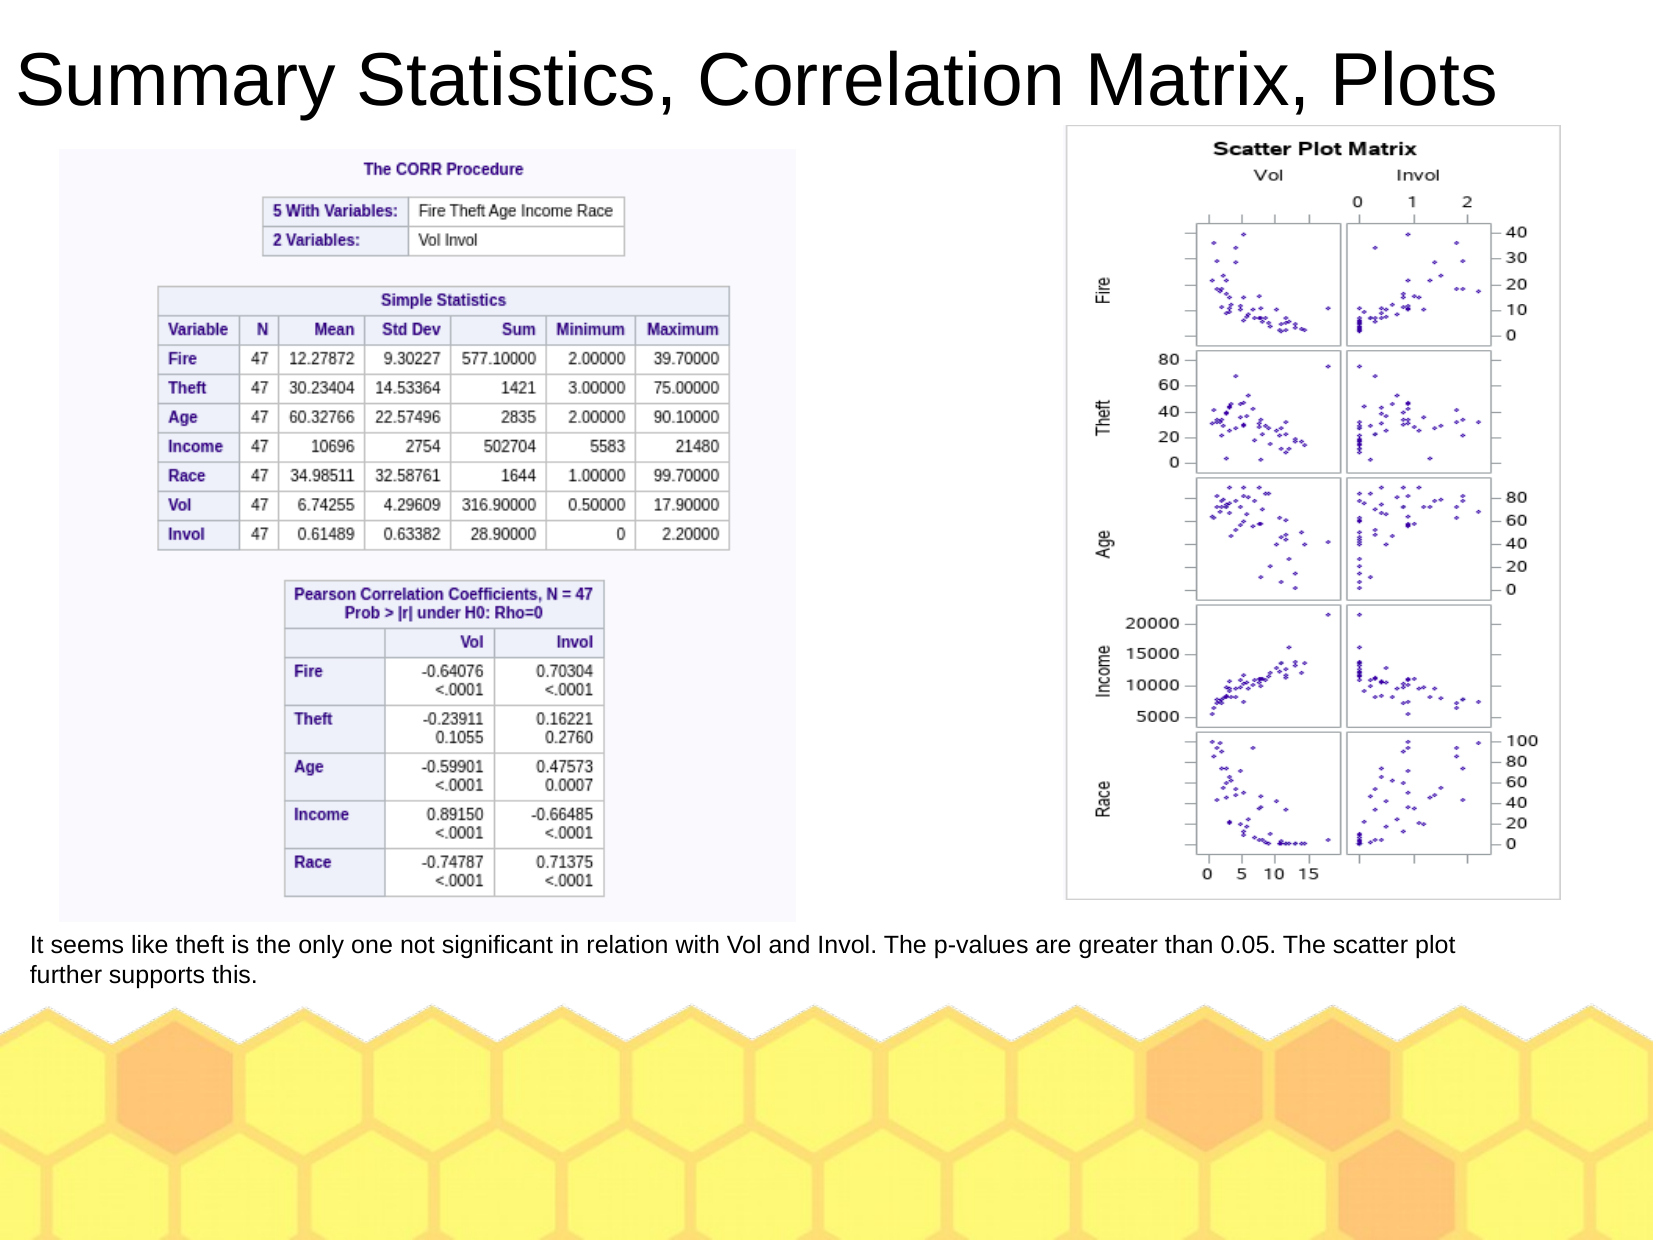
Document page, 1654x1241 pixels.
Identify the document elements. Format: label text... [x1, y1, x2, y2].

text_box Summary Statistics, Correlation Matrix, Plots [15, 29, 1654, 121]
picture [0, 1001, 1653, 1240]
picture [1063, 125, 1561, 901]
picture [59, 149, 796, 922]
text_box It seems like theft is the only one not significant in relation with Vol and Invol. The p-values are greater than 0.05. The scatter plot further supports this. [15, 921, 1546, 997]
